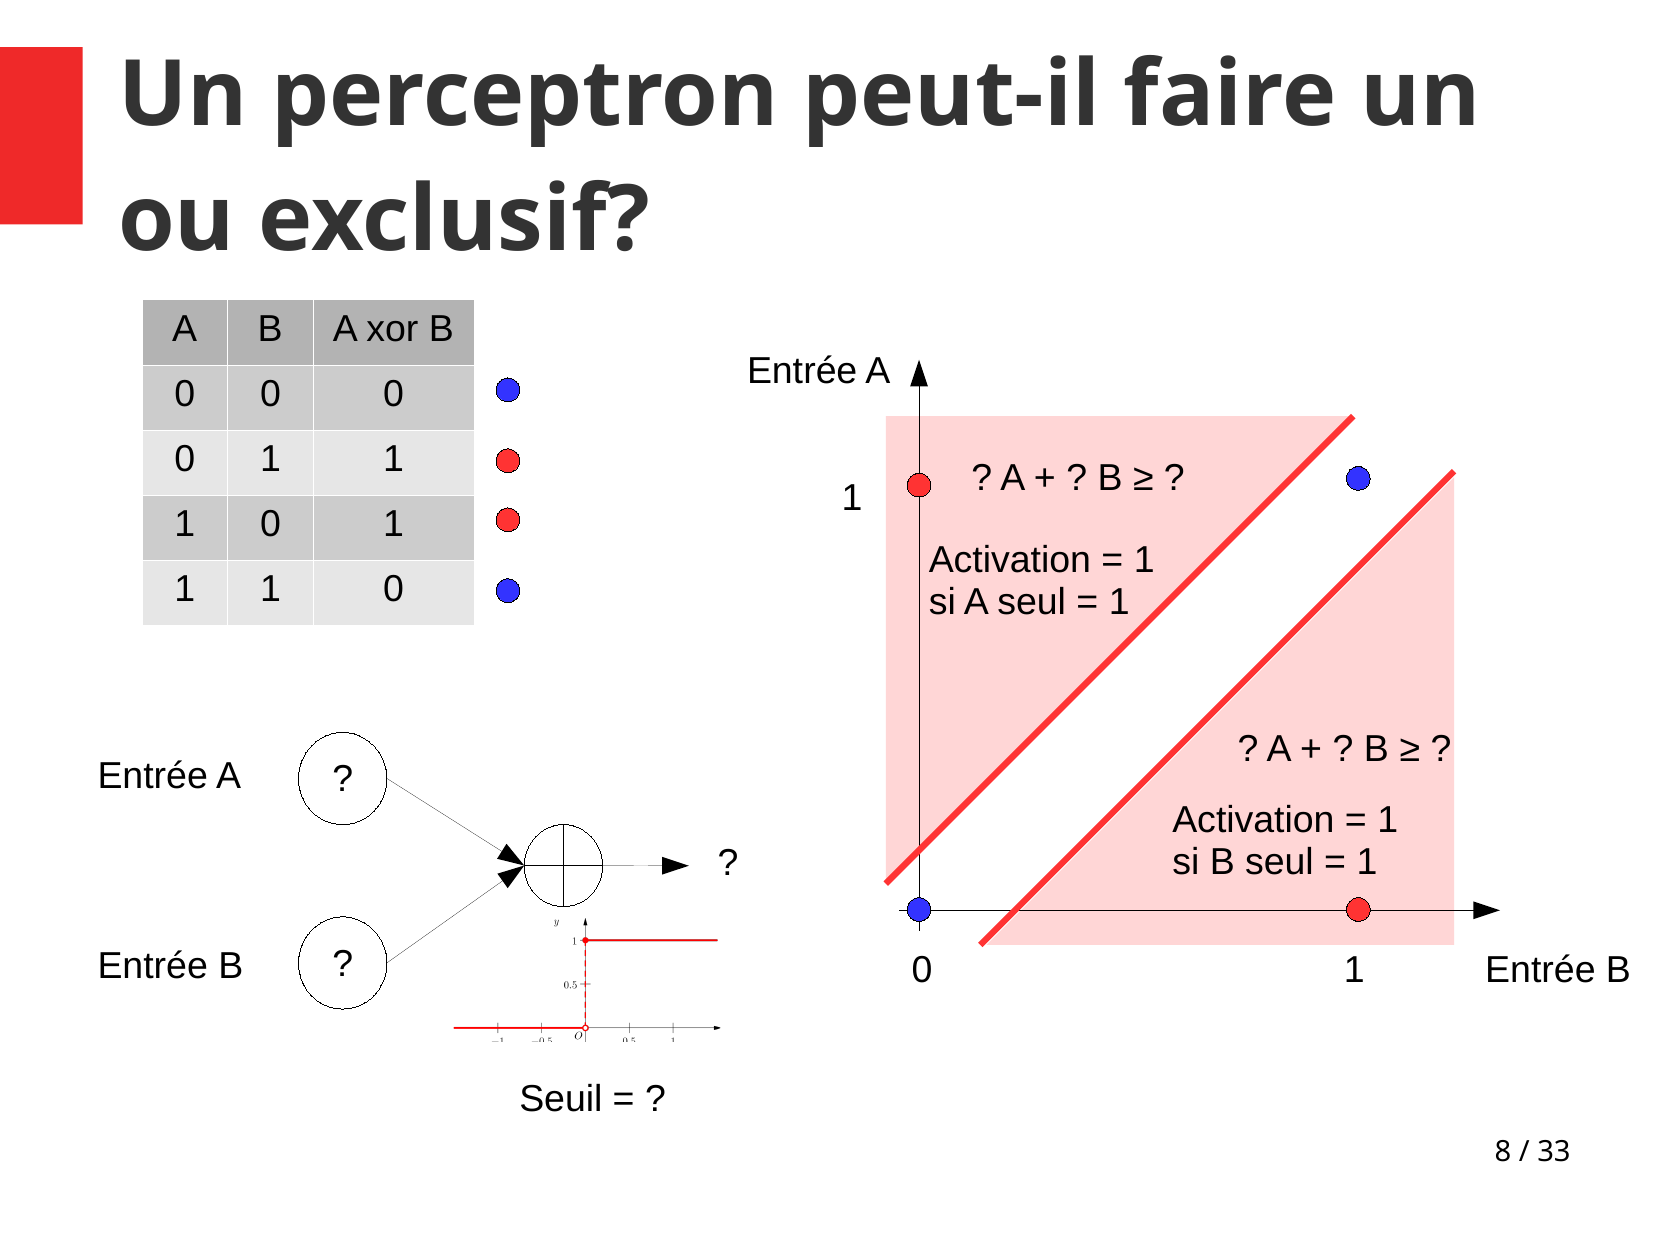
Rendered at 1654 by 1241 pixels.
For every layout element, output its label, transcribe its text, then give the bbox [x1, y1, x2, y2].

table_cell 0 [228, 366, 313, 430]
text_box Entrée A [82, 747, 270, 805]
table_header A xor B [314, 300, 474, 365]
text_box [496, 578, 520, 603]
table_header A [143, 300, 227, 365]
table_cell 0 [143, 431, 227, 495]
text_box [496, 377, 520, 402]
text_box [1346, 466, 1371, 491]
text_box [907, 897, 931, 922]
title Un perceptron peut-il faire un ou exclusif? [118, 45, 1571, 260]
table_cell 0 [314, 561, 474, 625]
table_cell 1 [143, 561, 227, 625]
table_header B [228, 300, 313, 365]
table_cell 0 [228, 496, 313, 560]
text_box Activation = 1 si B seul = 1 [1157, 791, 1465, 895]
table_cell 0 [143, 366, 227, 430]
text_box Seuil = ? [504, 1070, 696, 1128]
text_box [496, 507, 520, 532]
text_box 0 1 [896, 940, 1654, 1040]
text_box [907, 416, 1347, 570]
text_box Entrée A [732, 342, 911, 417]
text_box Entrée B [1470, 940, 1654, 1004]
text_box [921, 638, 1125, 842]
text_box ? [702, 834, 786, 934]
text_box ? [298, 732, 387, 825]
table_cell 1 [228, 431, 313, 495]
table_cell 1 [314, 496, 474, 560]
text_box ? [298, 916, 387, 1010]
text_box Entrée B [82, 937, 273, 995]
text_box [991, 477, 1455, 940]
text_box ? A + ? B ≥ ? [956, 448, 1211, 506]
text_box [885, 416, 919, 469]
table_cell 1 [143, 496, 227, 560]
table_cell 1 [314, 431, 474, 495]
text_box [496, 448, 520, 473]
table_cell 0 [314, 366, 474, 430]
text_box Activation = 1 si A seul = 1 [913, 531, 1193, 638]
text_box ? A + ? B ≥ ? [1222, 720, 1477, 778]
table_cell 1 [228, 561, 313, 625]
picture [453, 918, 721, 1042]
text_box 1 [826, 469, 921, 954]
